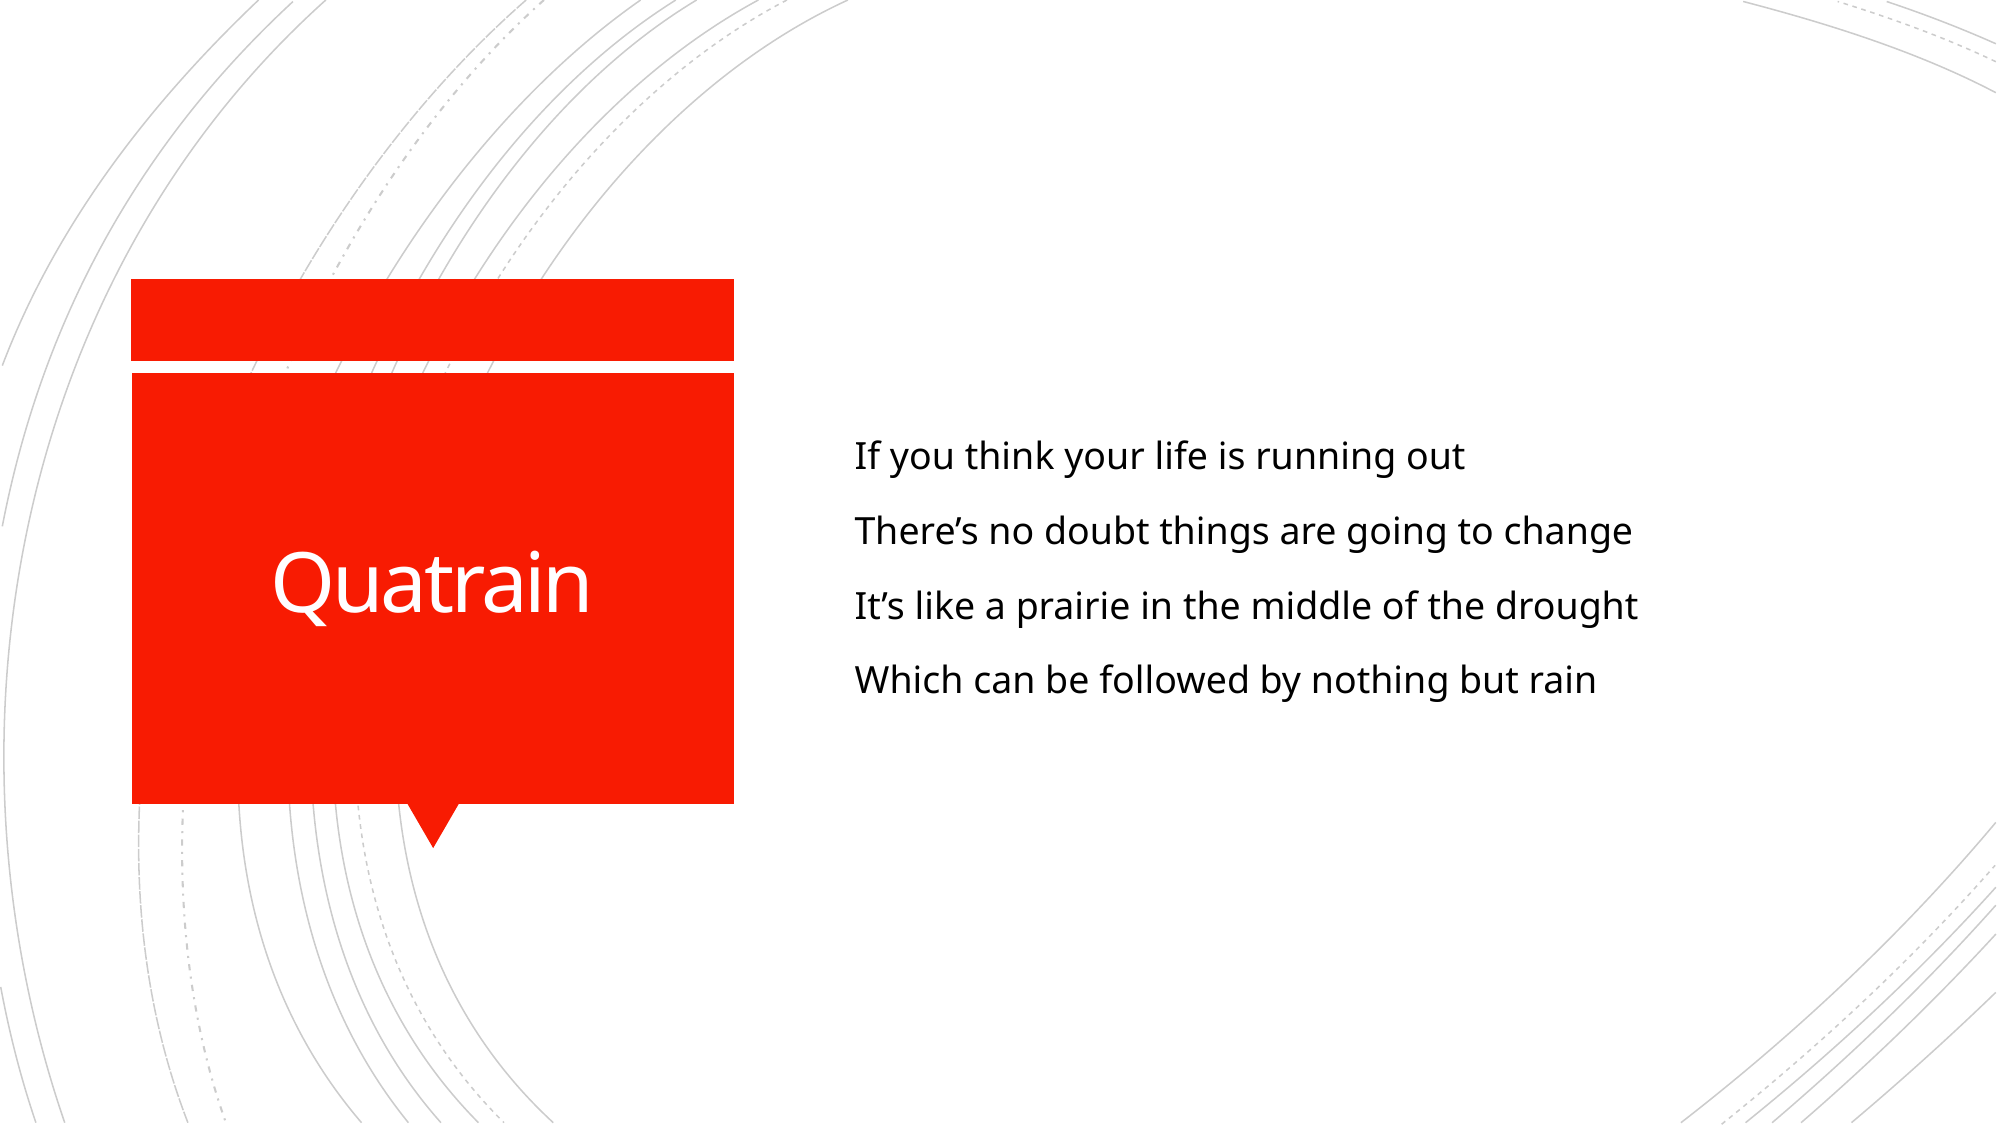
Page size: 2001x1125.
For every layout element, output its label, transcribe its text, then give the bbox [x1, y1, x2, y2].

list If you think your life is running out There’s no doubt things are going to change It’s like a prairie in the middle of the drought Which can be followed by nothing but rain [839, 131, 1871, 993]
title Quatrain [145, 385, 720, 789]
